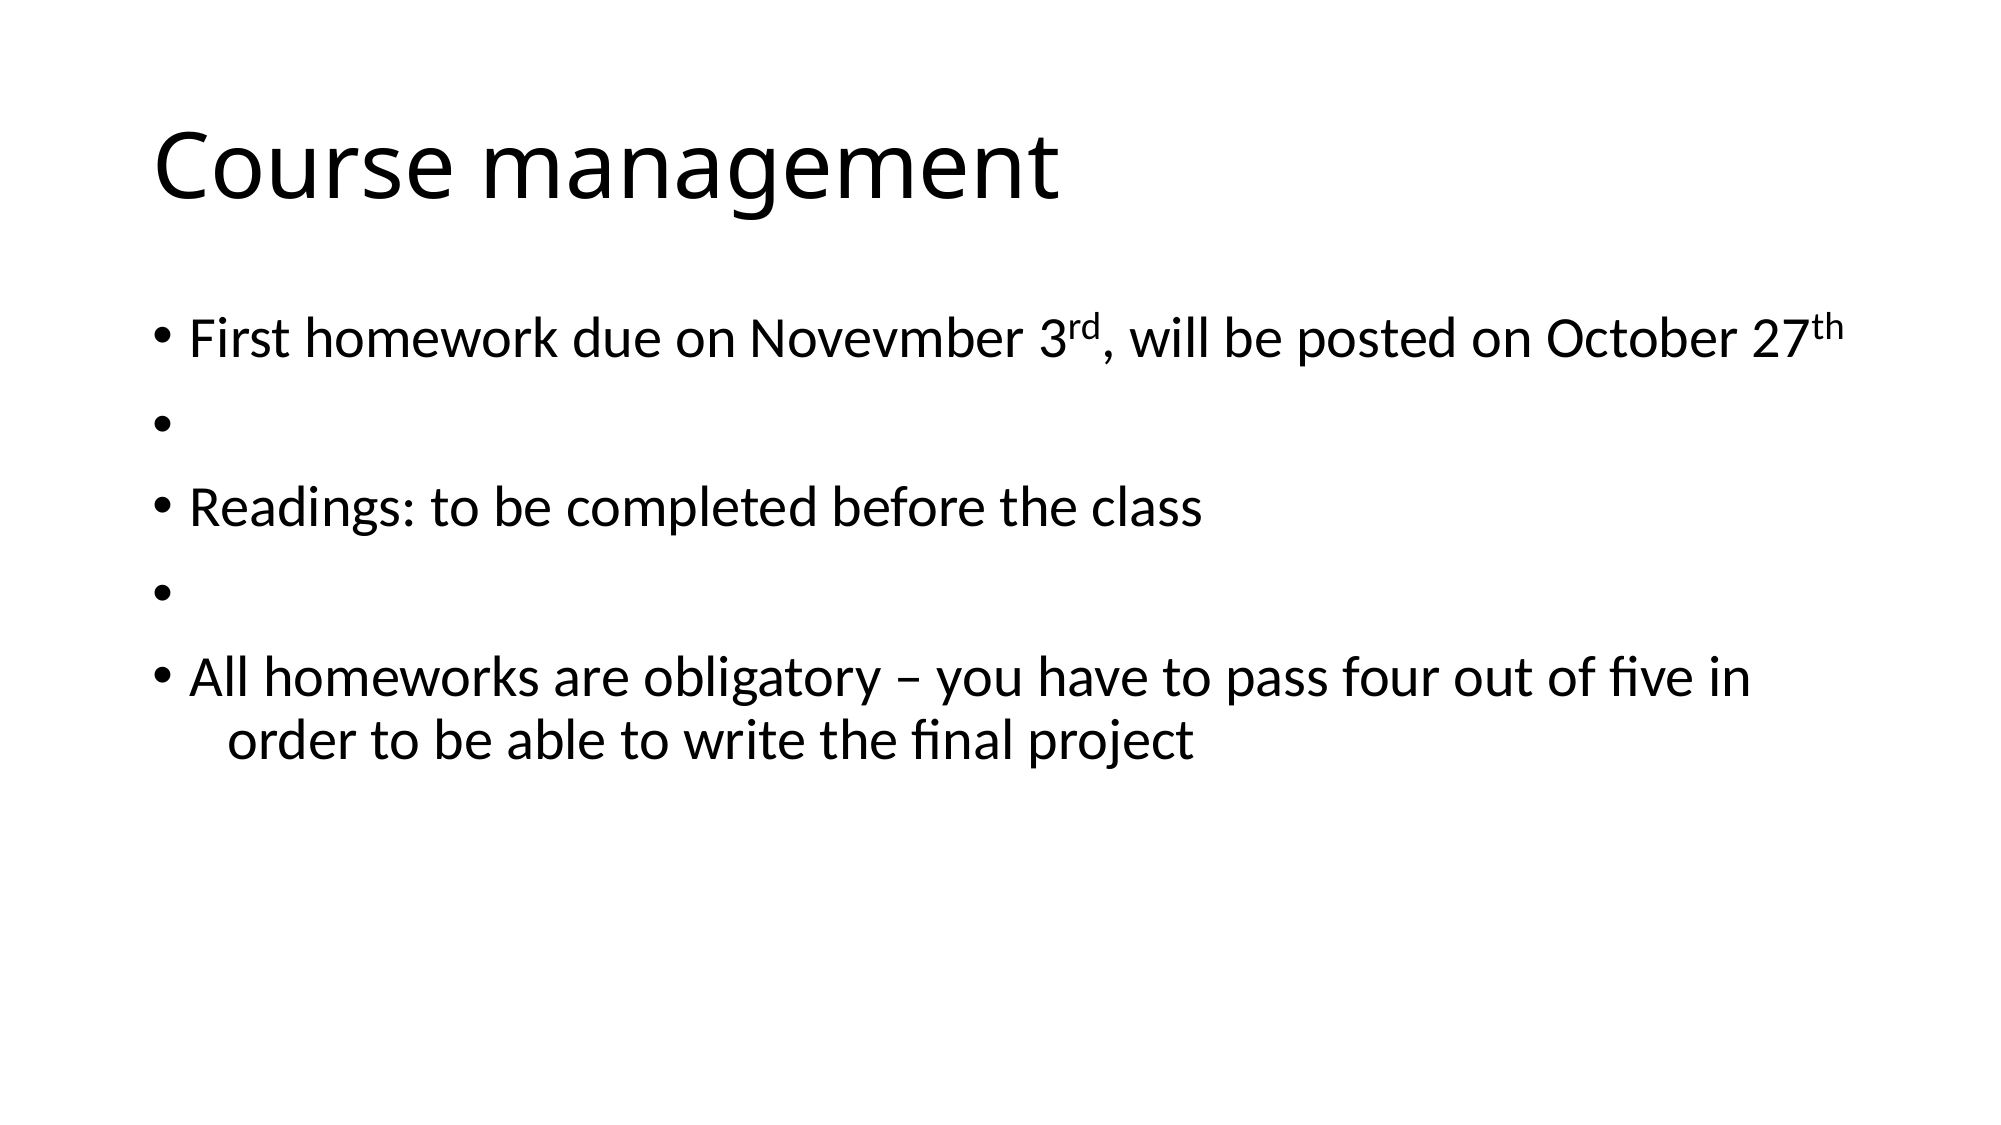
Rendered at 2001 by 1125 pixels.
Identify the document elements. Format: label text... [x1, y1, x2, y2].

list First homework due on Novevmber 3rd, will be posted on October 27th Readings: to be completed before the class All homeworks are obligatory – you have to pass four out of five in order to be able to write the final project [137, 299, 1863, 1014]
title Course management [137, 59, 1863, 278]
